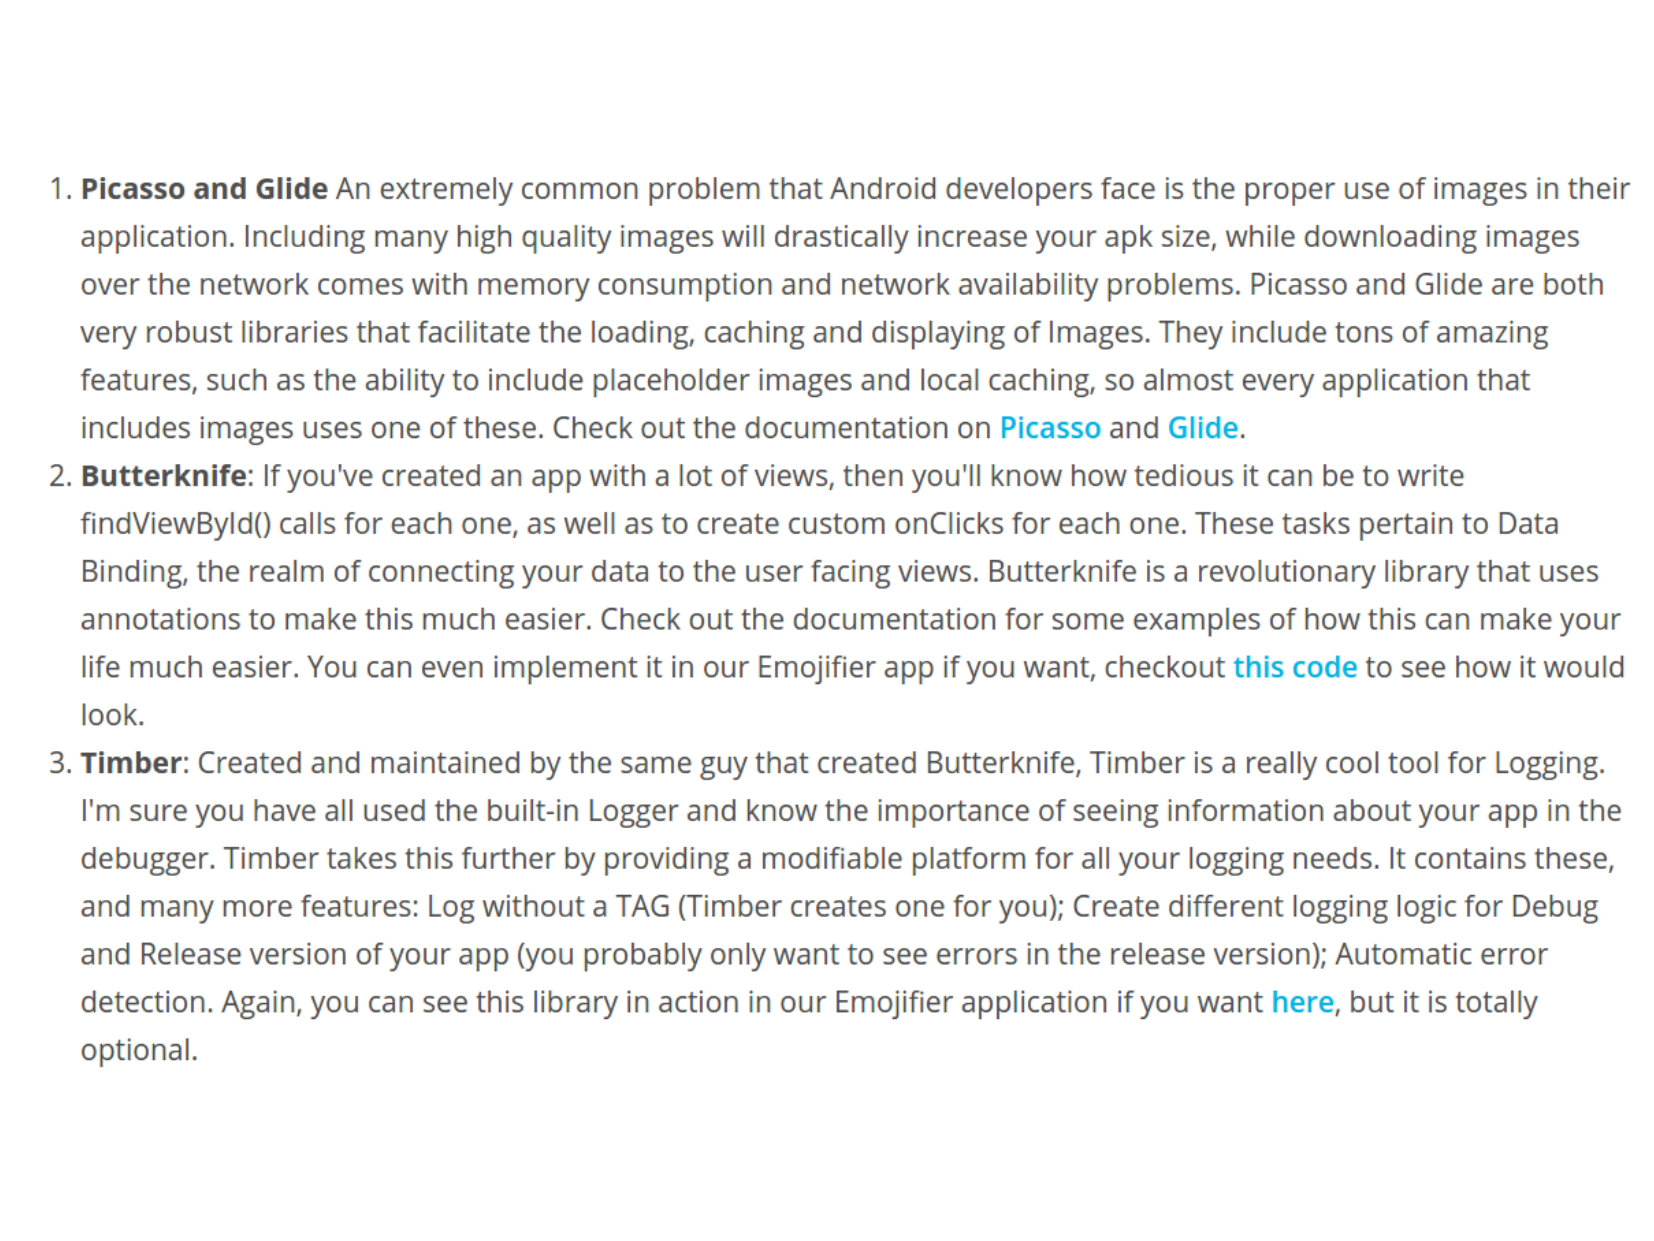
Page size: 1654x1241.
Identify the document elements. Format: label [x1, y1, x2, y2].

picture [8, 165, 1654, 1085]
